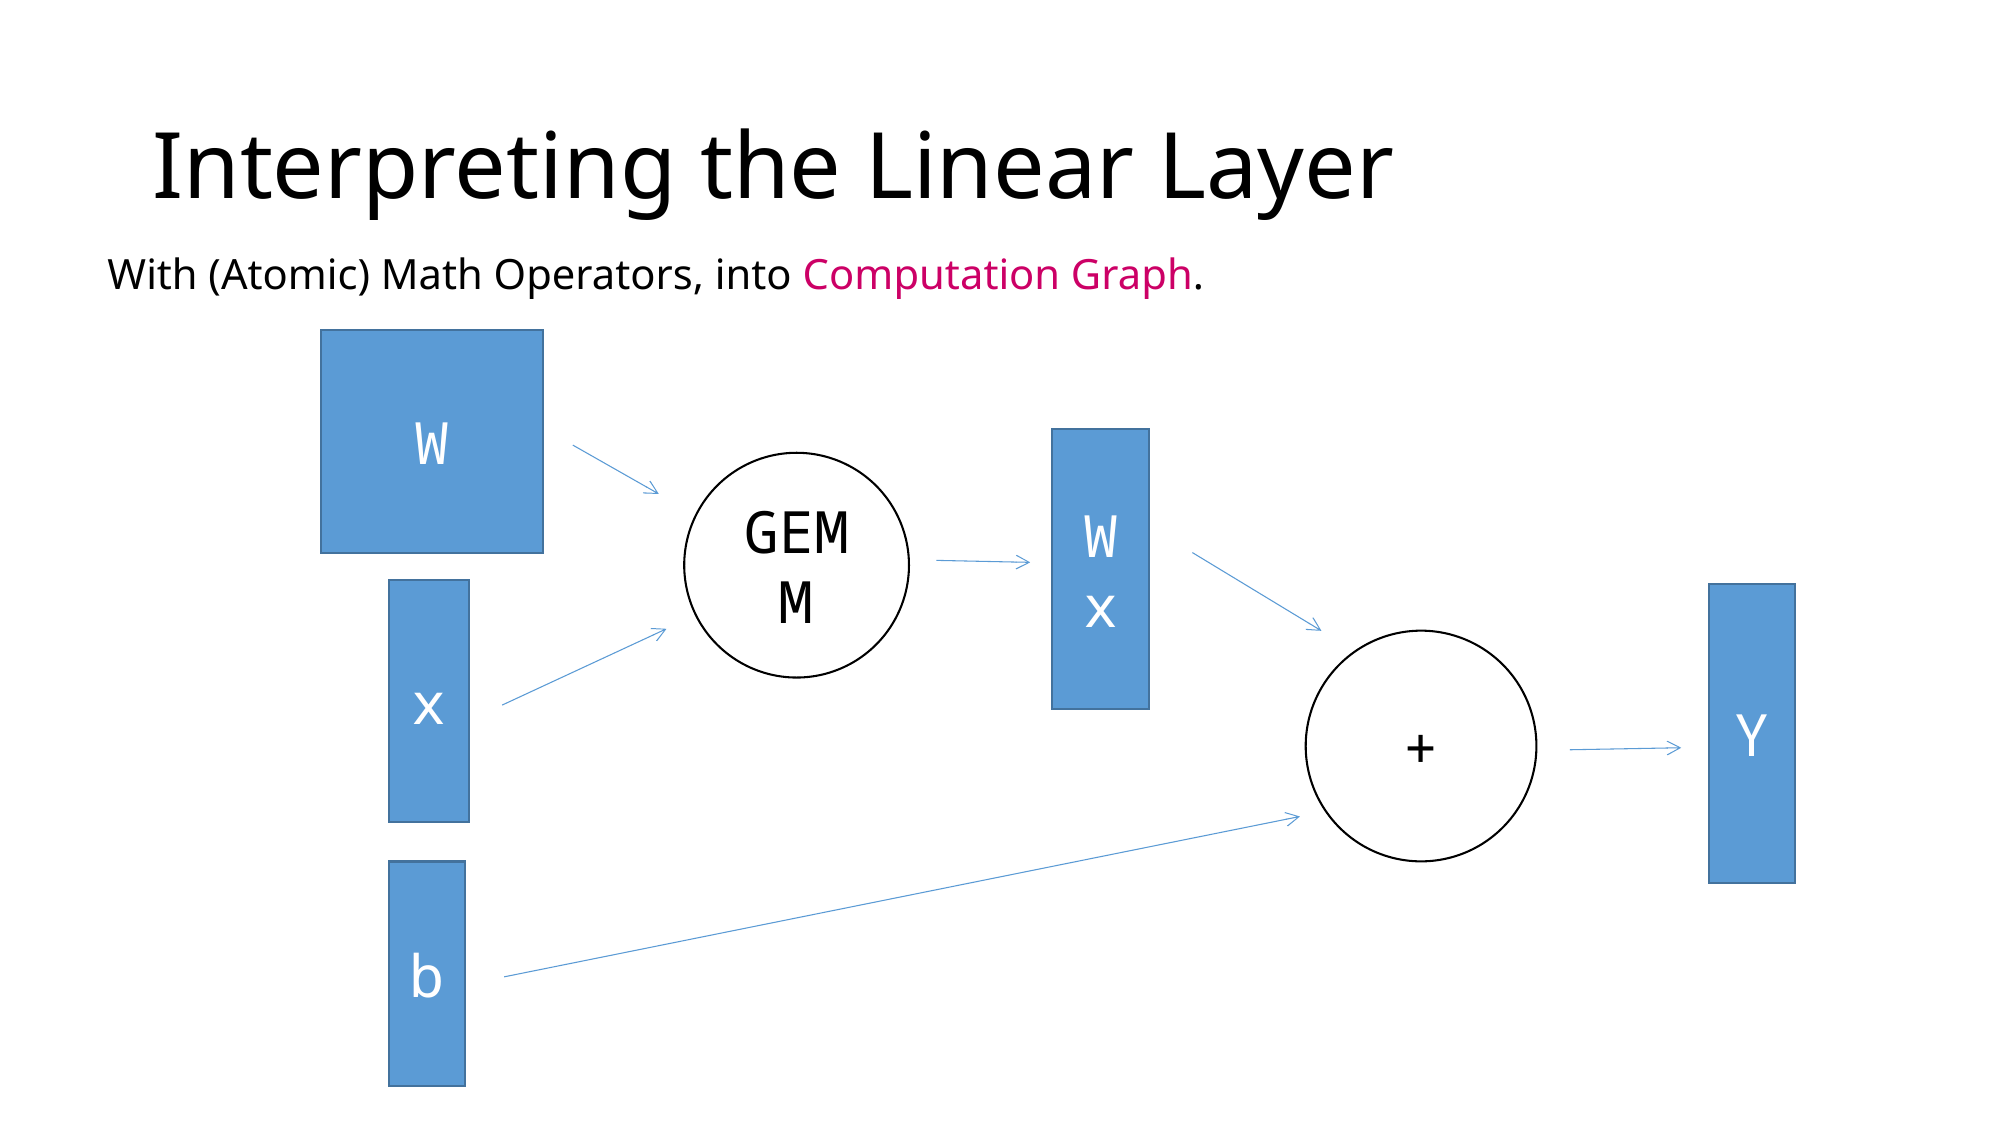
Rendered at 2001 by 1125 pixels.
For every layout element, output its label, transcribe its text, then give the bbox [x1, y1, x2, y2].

text_box Wx [1051, 429, 1150, 709]
title Interpreting the Linear Layer [137, 59, 1863, 278]
text_box GEMM [684, 452, 909, 678]
text_box With (Atomic) Math Operators, into Computation Graph. [92, 239, 1219, 305]
text_box b [388, 861, 466, 1087]
text_box + [1305, 630, 1537, 862]
text_box Y [1708, 583, 1795, 883]
text_box x [388, 579, 469, 823]
text_box W [320, 329, 544, 553]
